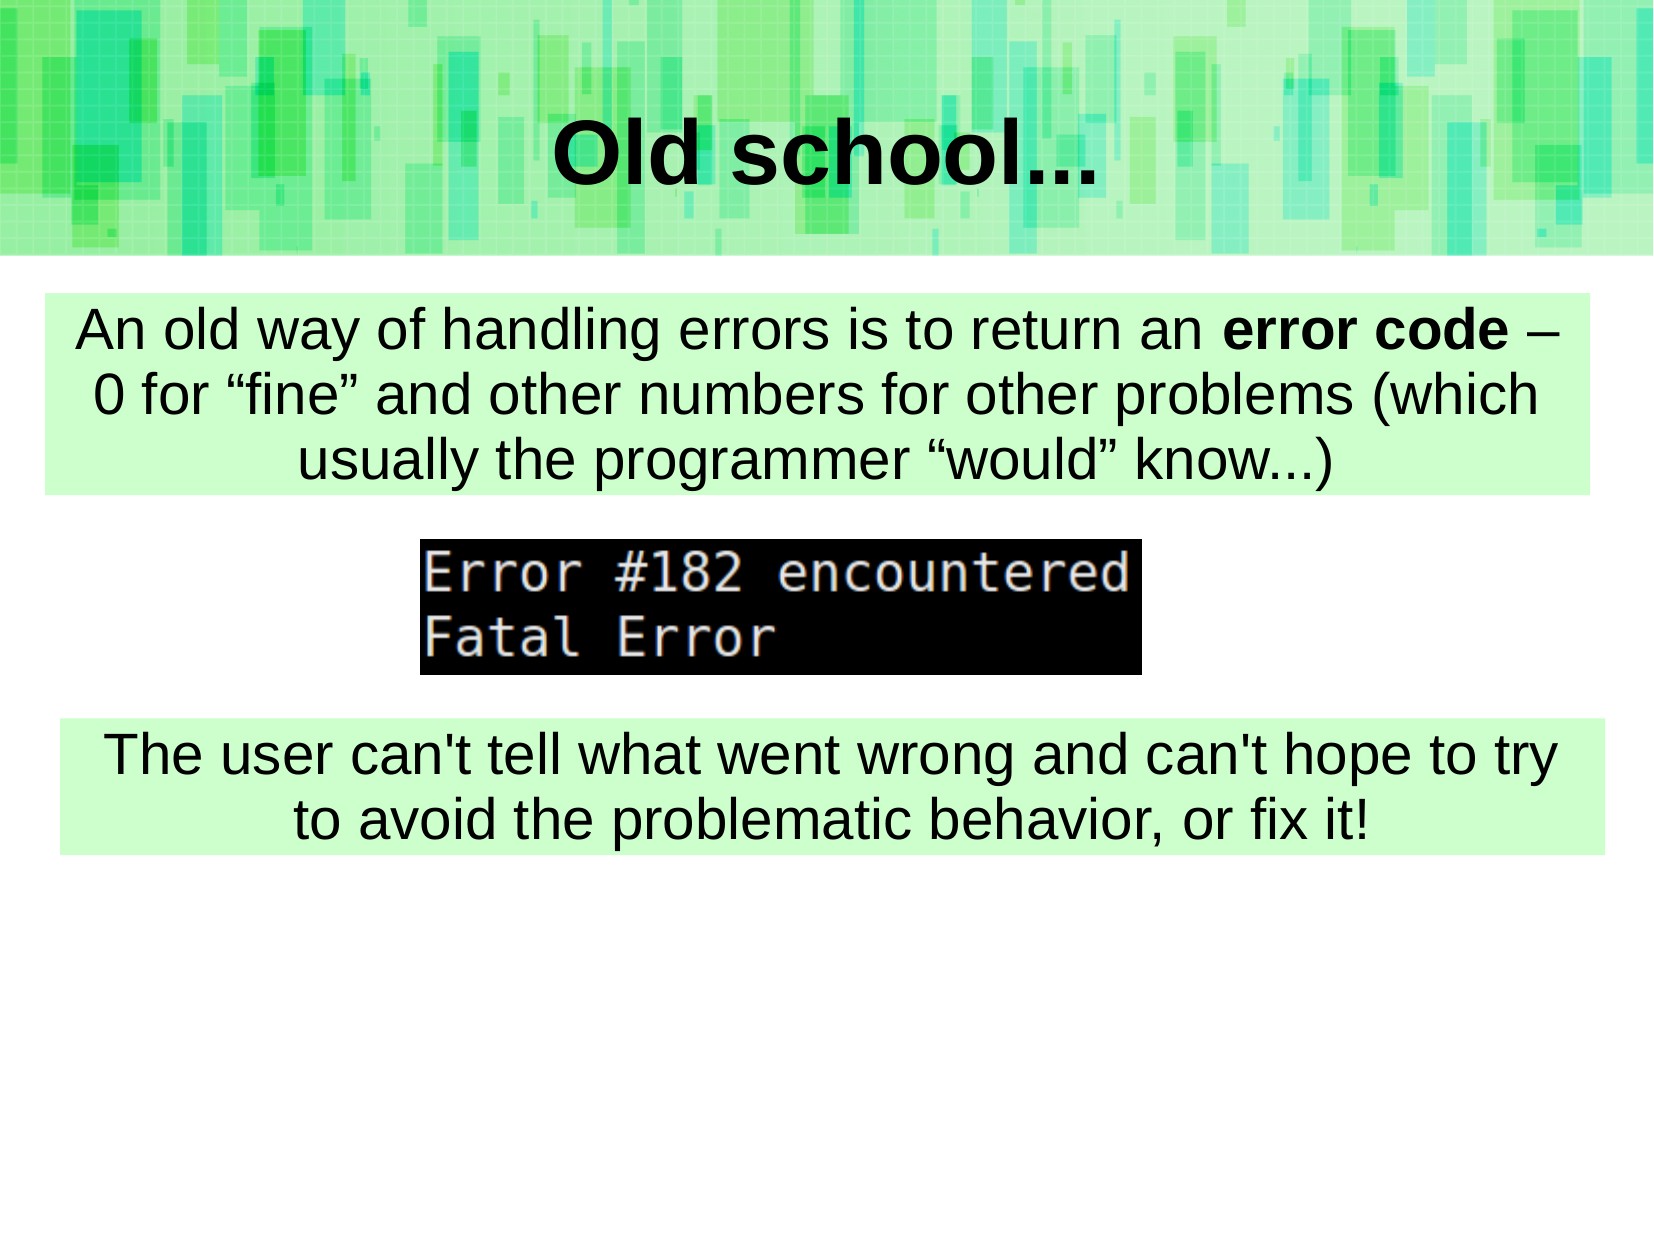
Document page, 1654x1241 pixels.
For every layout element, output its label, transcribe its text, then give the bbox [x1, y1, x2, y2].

picture [0, 0, 1654, 1241]
title Old school... [82, 49, 1571, 257]
text_box An old way of handling errors is to return an error code – 0 for “fine” and other numbers for other problems (which usually the programmer “would” know...) [45, 293, 1591, 496]
text_box The user can't tell what went wrong and can't hope to try to avoid the problematic behavior, or fix it! [60, 718, 1606, 856]
